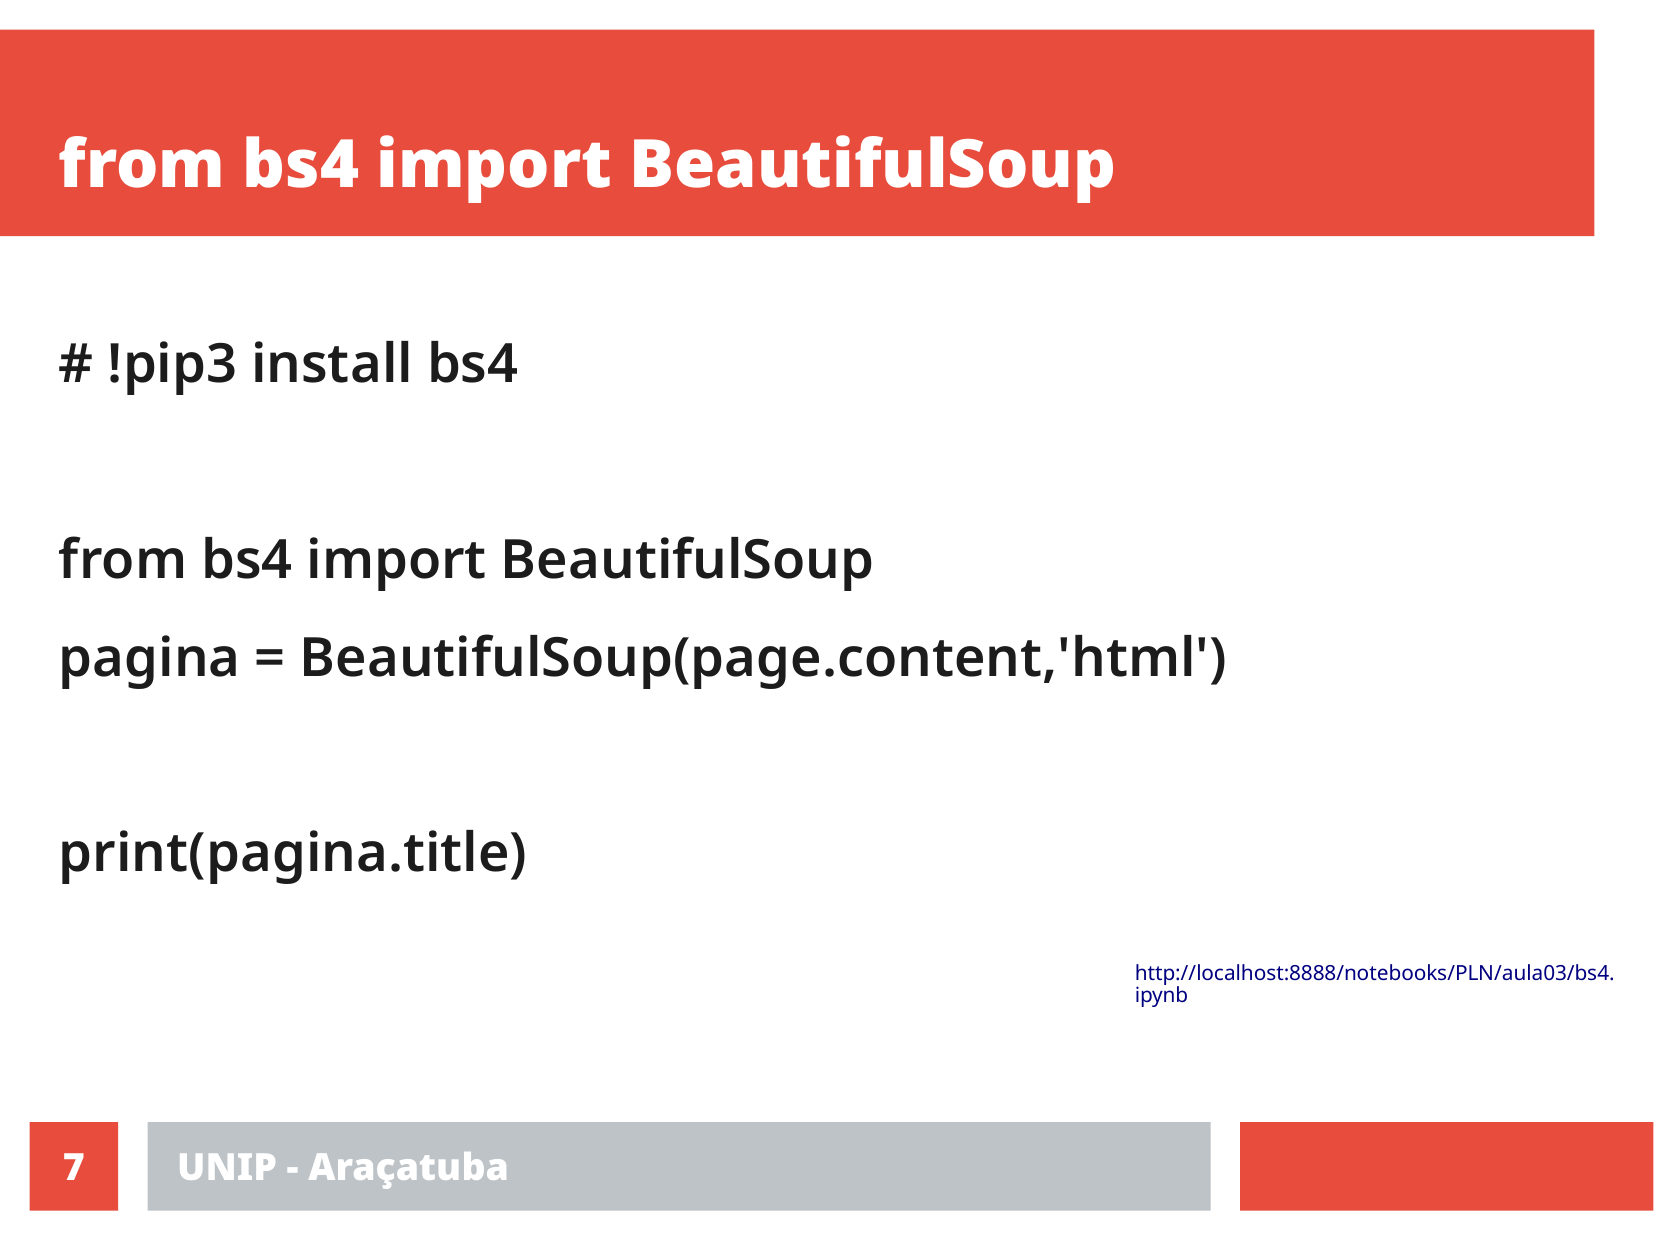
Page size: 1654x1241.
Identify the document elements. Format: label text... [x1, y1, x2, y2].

list # !pip3 install bs4 from bs4 import BeautifulSoup pagina = BeautifulSoup(page.content,'html') print(pagina.title) [59, 324, 1565, 1093]
text_box http://localhost:8888/notebooks/PLN/aula03/bs4.ipynb [1119, 950, 1631, 992]
title from bs4 import BeautifulSoup [59, 59, 1595, 207]
